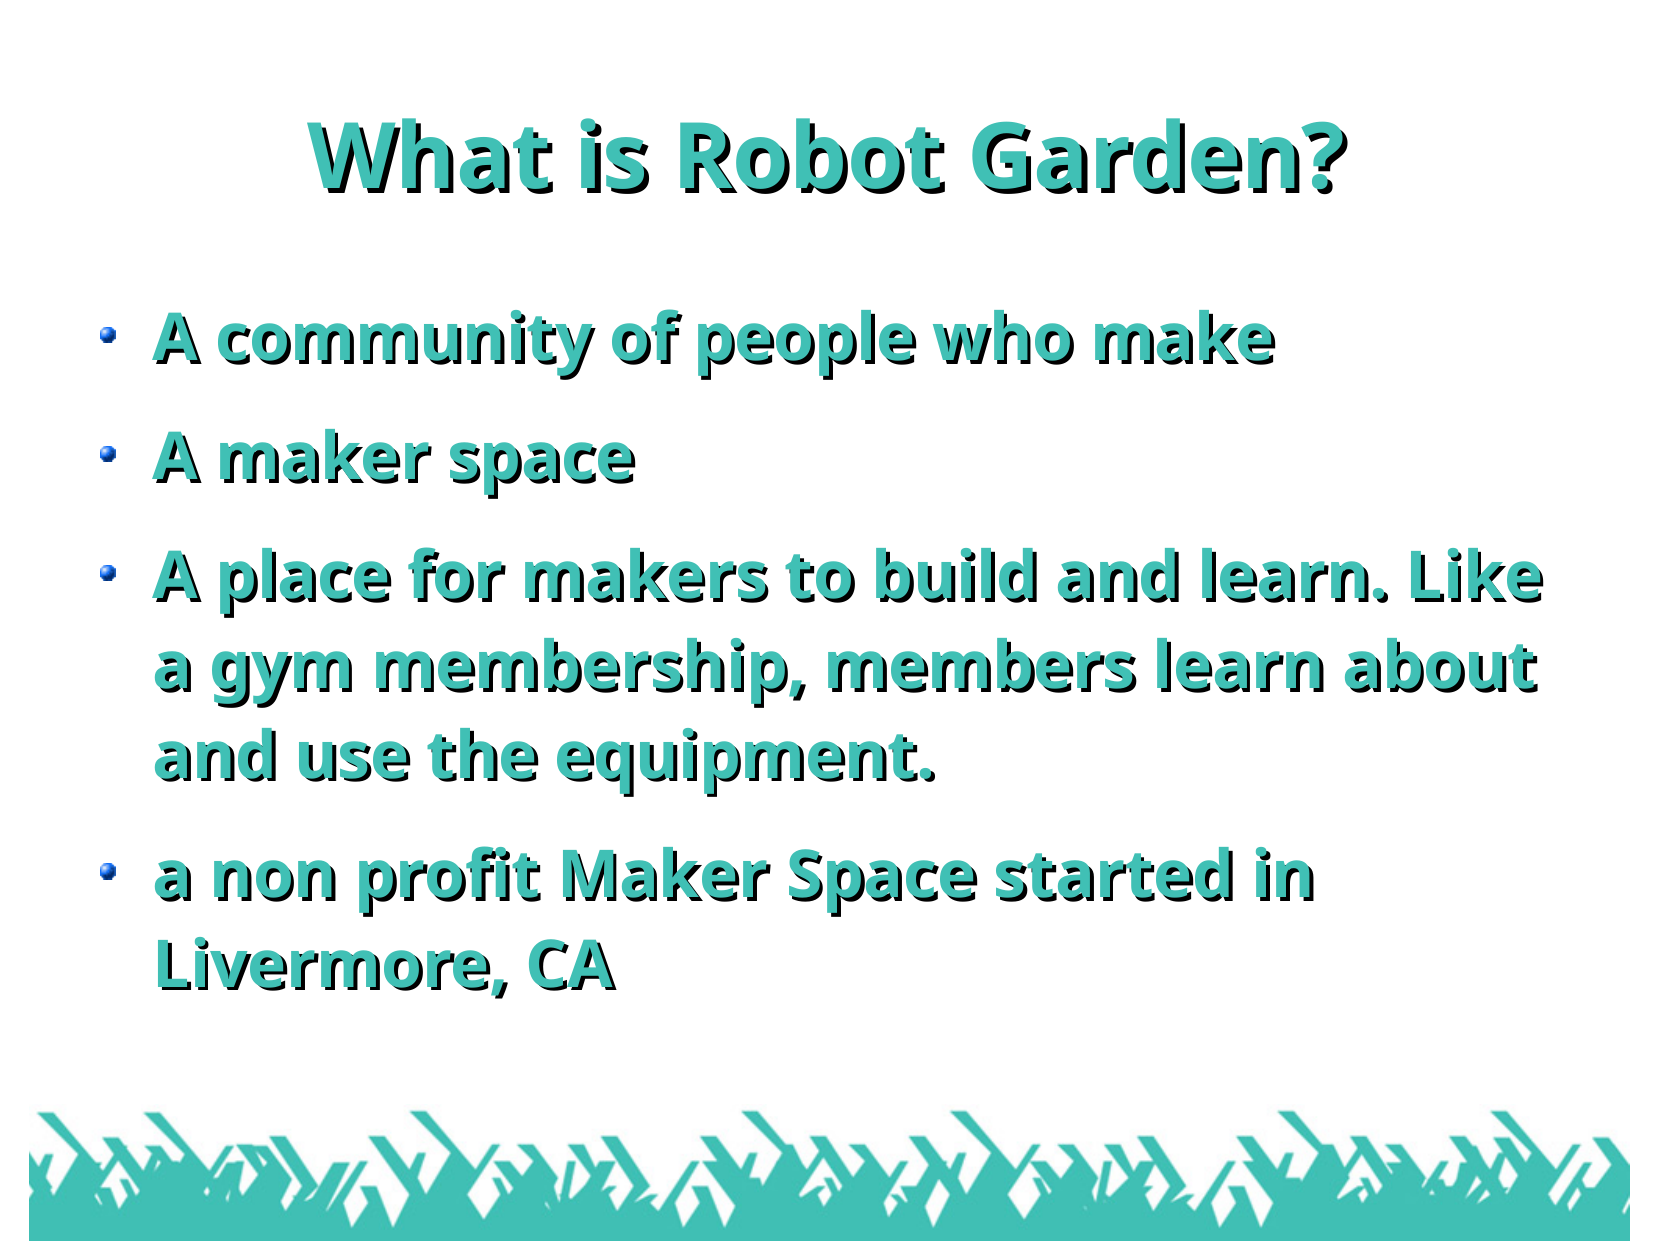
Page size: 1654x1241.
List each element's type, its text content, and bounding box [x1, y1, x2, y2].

title What is Robot Garden? [82, 49, 1571, 257]
picture [29, 1104, 1630, 1241]
list A community of people who make A maker space A place for makers to build and learn. Like a gym membership, members learn about and use the equipment. a non profit Maker Space started in Livermore, CA [82, 290, 1571, 1010]
